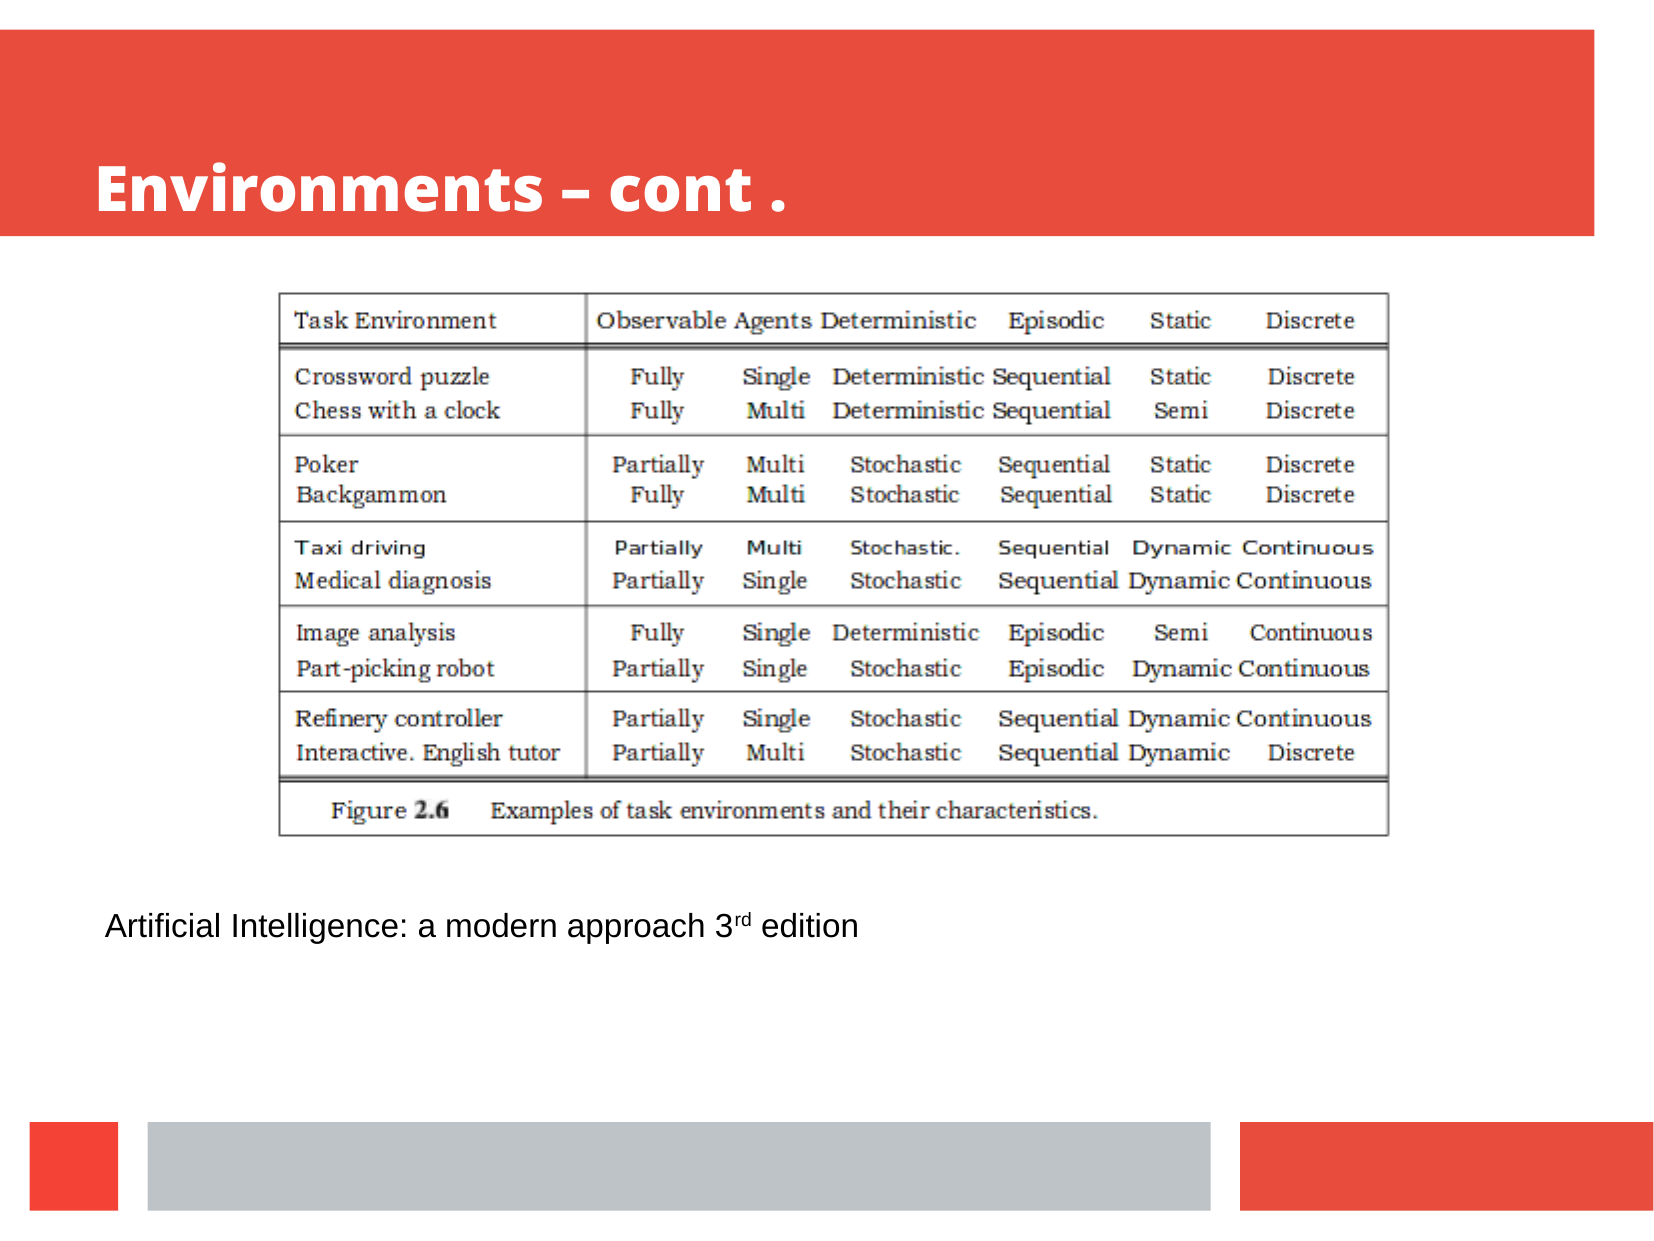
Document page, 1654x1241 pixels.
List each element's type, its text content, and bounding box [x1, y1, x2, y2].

picture [255, 267, 1416, 856]
title Environments – cont . [59, 59, 1595, 207]
text_box Artificial Intelligence: a modern approach 3rd edition [90, 900, 901, 954]
